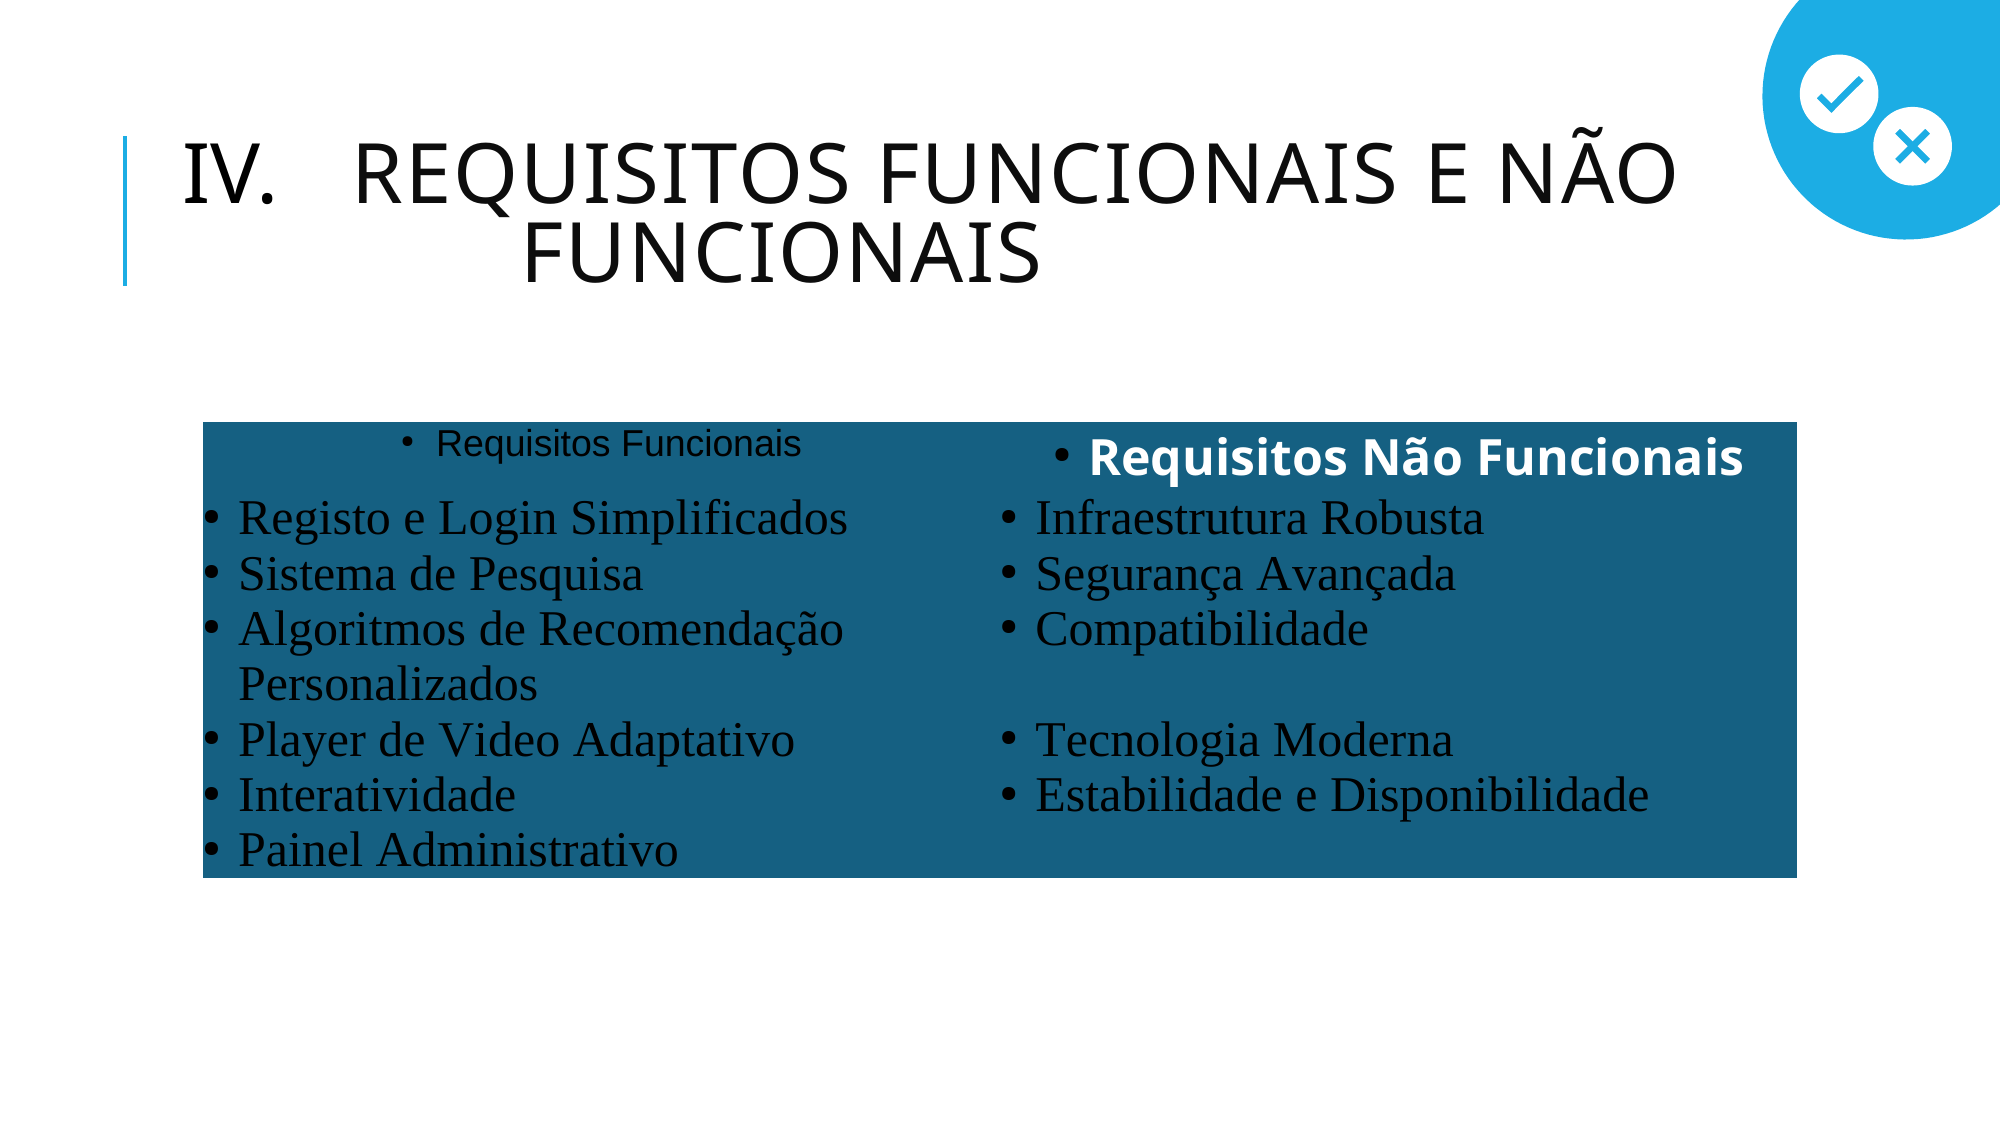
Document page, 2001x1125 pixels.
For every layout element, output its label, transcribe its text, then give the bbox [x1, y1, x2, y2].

title Requisitos Funcionais e Não Funcionais [168, 96, 1763, 343]
text_box [1762, 0, 2000, 240]
table_cell Tecnologia Moderna [1000, 712, 1797, 767]
table_cell Interatividade [203, 767, 1000, 822]
table_header Requisitos Não Funcionais [1000, 422, 1797, 490]
table_cell Estabilidade e Disponibilidade [1000, 767, 1797, 822]
table_cell Algoritmos de Recomendação Personalizados [203, 601, 1000, 712]
table_cell Painel Administrativo [203, 822, 1000, 878]
table_cell Compatibilidade [1000, 601, 1797, 712]
table_header Requisitos Funcionais [203, 422, 1000, 490]
table_cell Segurança Avançada [1000, 546, 1797, 601]
table_cell Player de Video Adaptativo [203, 712, 1000, 767]
table_cell Infraestrutura Robusta [1000, 490, 1797, 546]
table_cell Registo e Login Simplificados [203, 490, 1000, 546]
table_cell [1000, 822, 1797, 878]
table_cell Sistema de Pesquisa [203, 546, 1000, 601]
